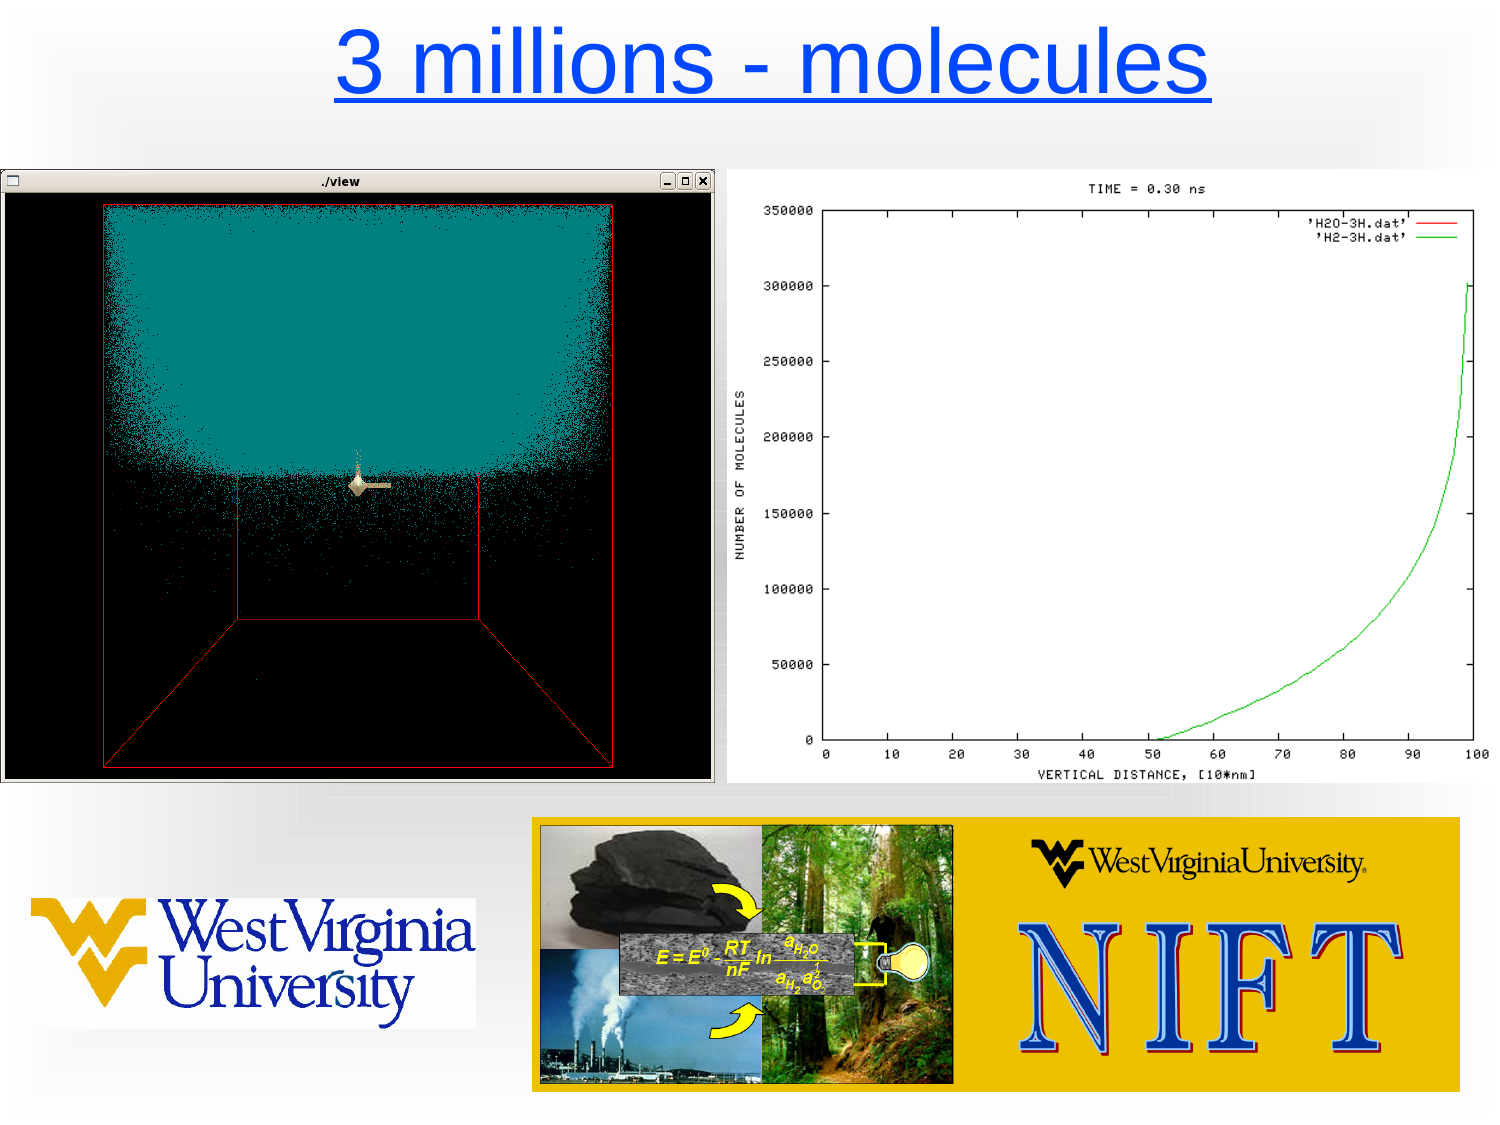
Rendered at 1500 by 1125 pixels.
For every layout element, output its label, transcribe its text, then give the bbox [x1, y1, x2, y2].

picture [532, 817, 1460, 1092]
picture [727, 169, 1497, 783]
picture [0, 169, 715, 783]
title 3 millions - molecules [135, 10, 1411, 113]
